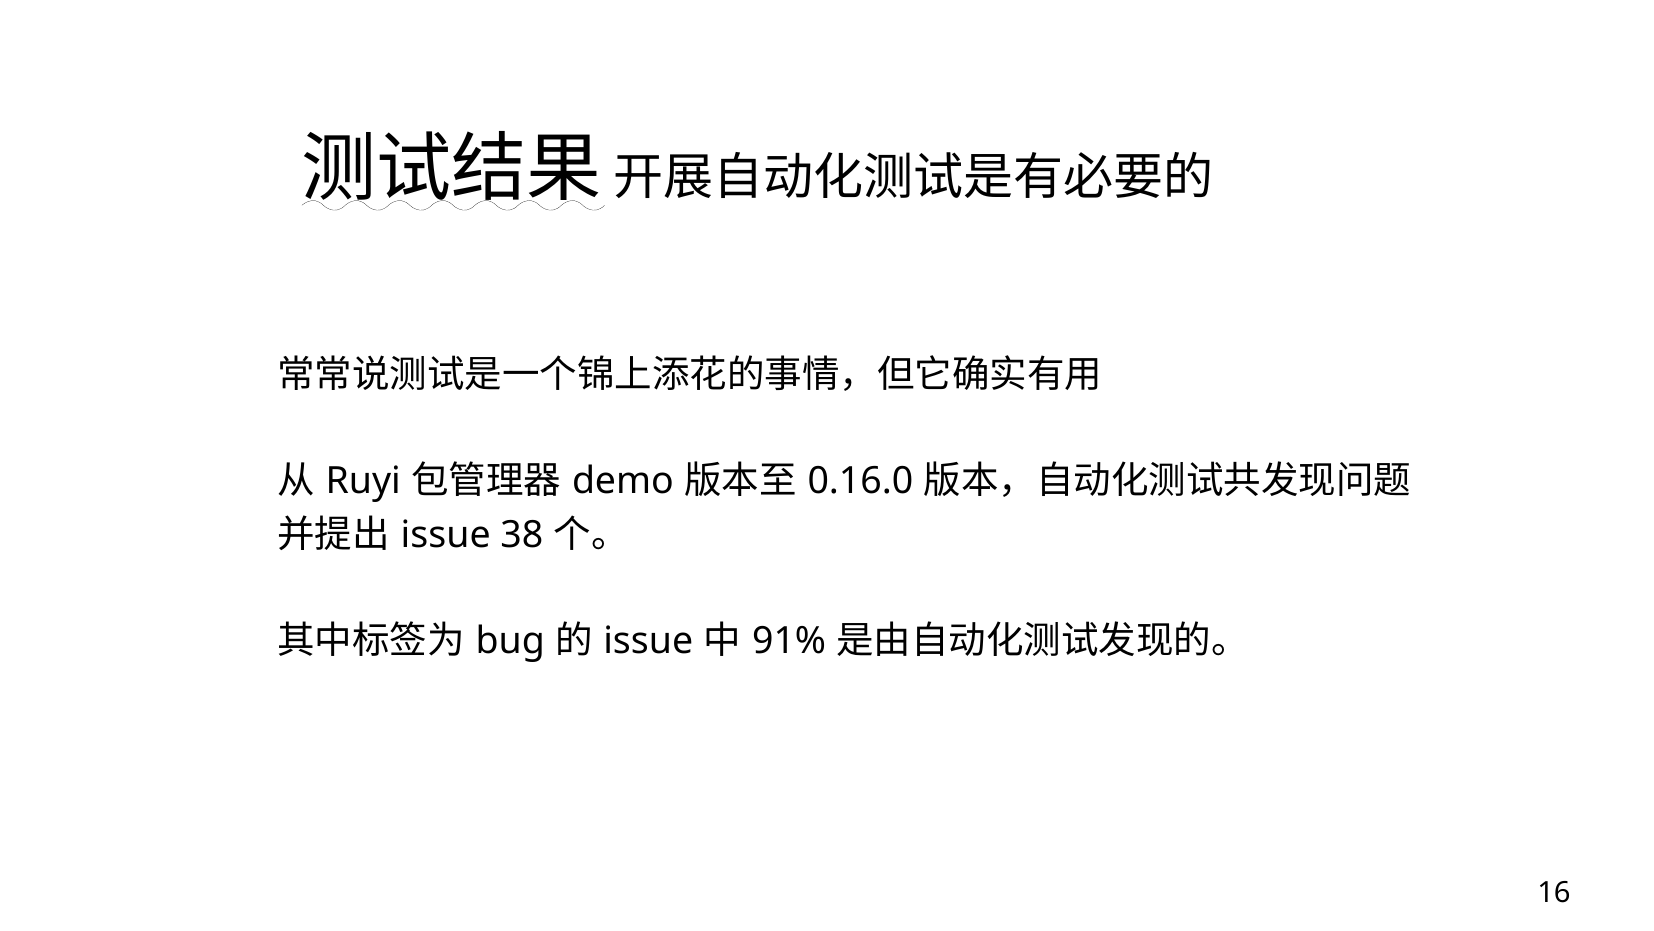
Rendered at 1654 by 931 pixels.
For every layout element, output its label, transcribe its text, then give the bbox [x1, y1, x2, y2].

text_box 常常说测试是一个锦上添花的事情，但它确实有用 从Ruyi包管理器demo版本至0.16.0版本，自动化测试共发现问题并提出issue 38个。 其中标签为bug的issue中91%是由自动化测试发现的。 [262, 336, 1458, 676]
title 测试结果 开展自动化测试是有必要的 [76, 76, 1654, 233]
